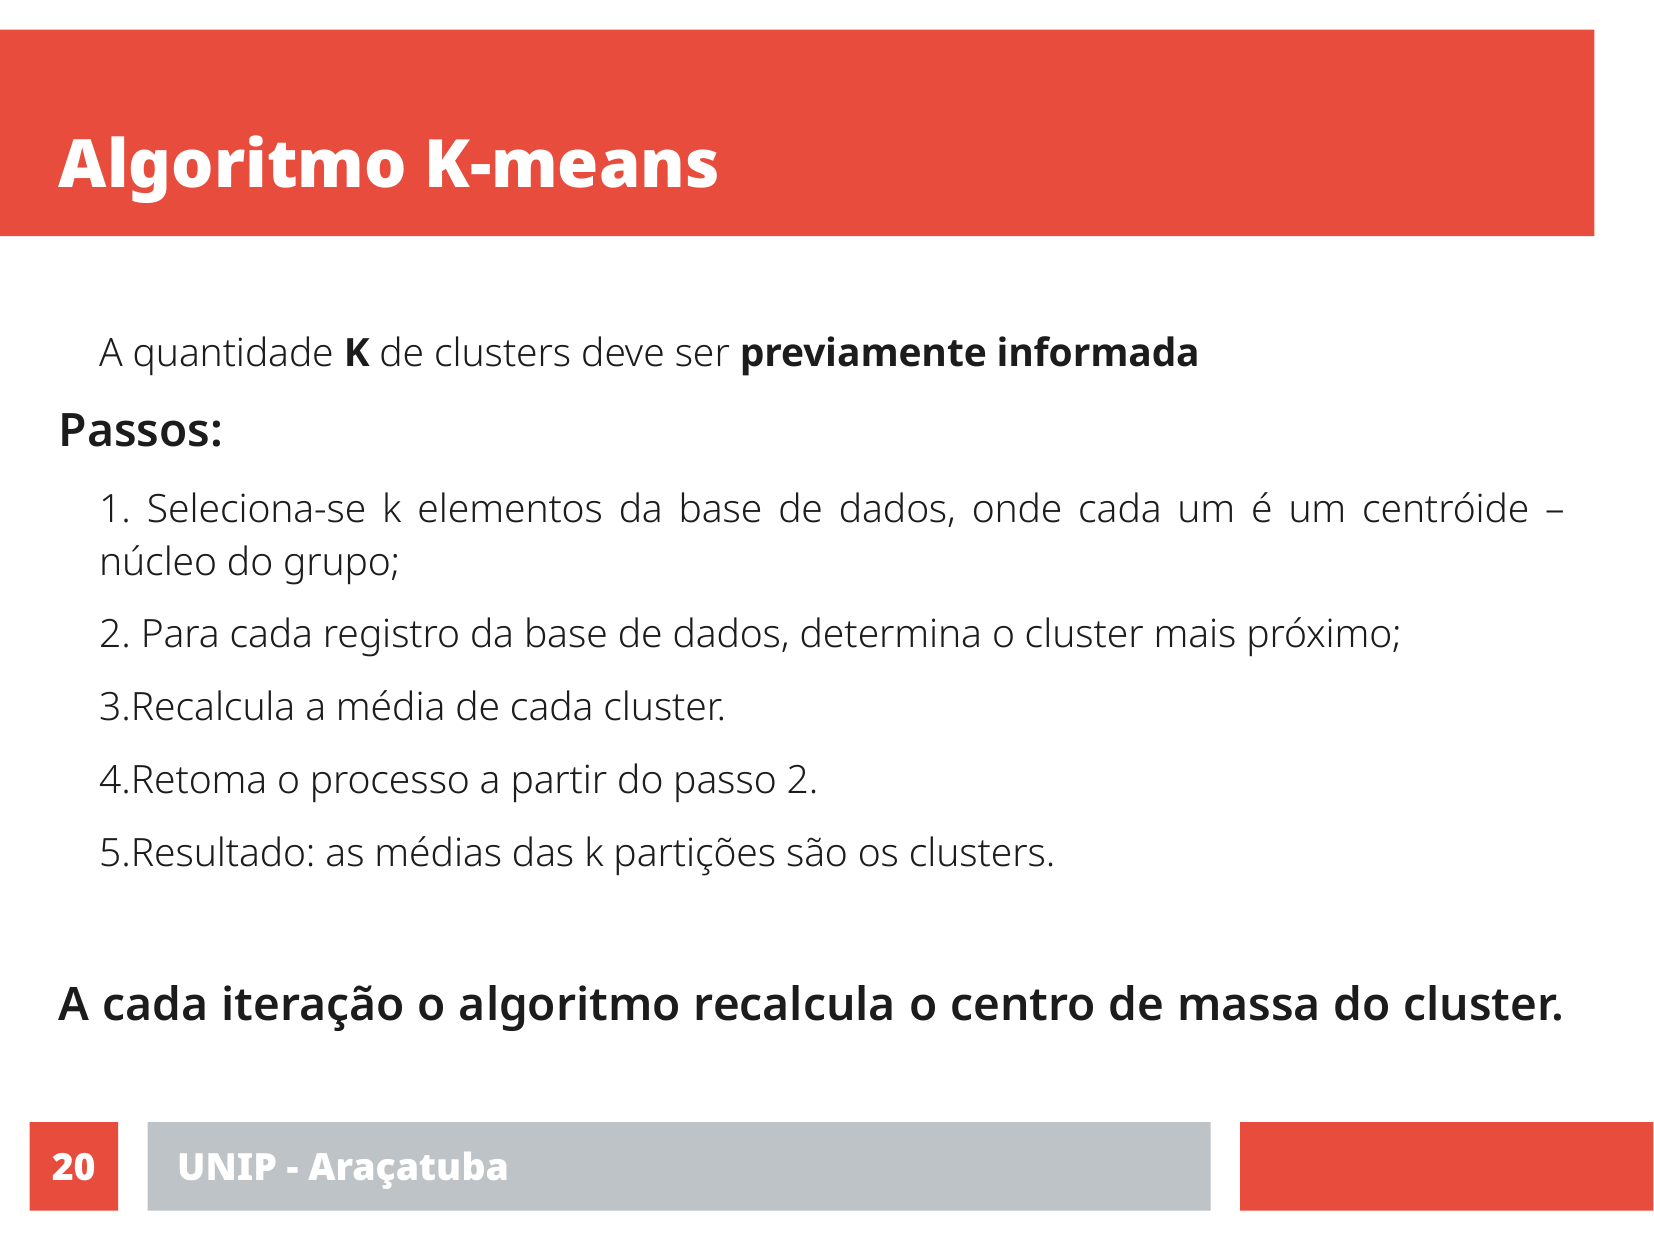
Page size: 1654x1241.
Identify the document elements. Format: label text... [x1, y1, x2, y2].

list A quantidade K de clusters deve ser previamente informada Passos: 1. Seleciona-se k elementos da base de dados, onde cada um é um centróide – núcleo do grupo; 2. Para cada registro da base de dados, determina o cluster mais próximo; 3.Recalcula a média de cada cluster. 4.Retoma o processo a partir do passo 2. 5.Resultado: as médias das k partições são os clusters. A cada iteração o algoritmo recalcula o centro de massa do cluster. [59, 324, 1565, 1093]
title Algoritmo K-means [59, 59, 1595, 207]
